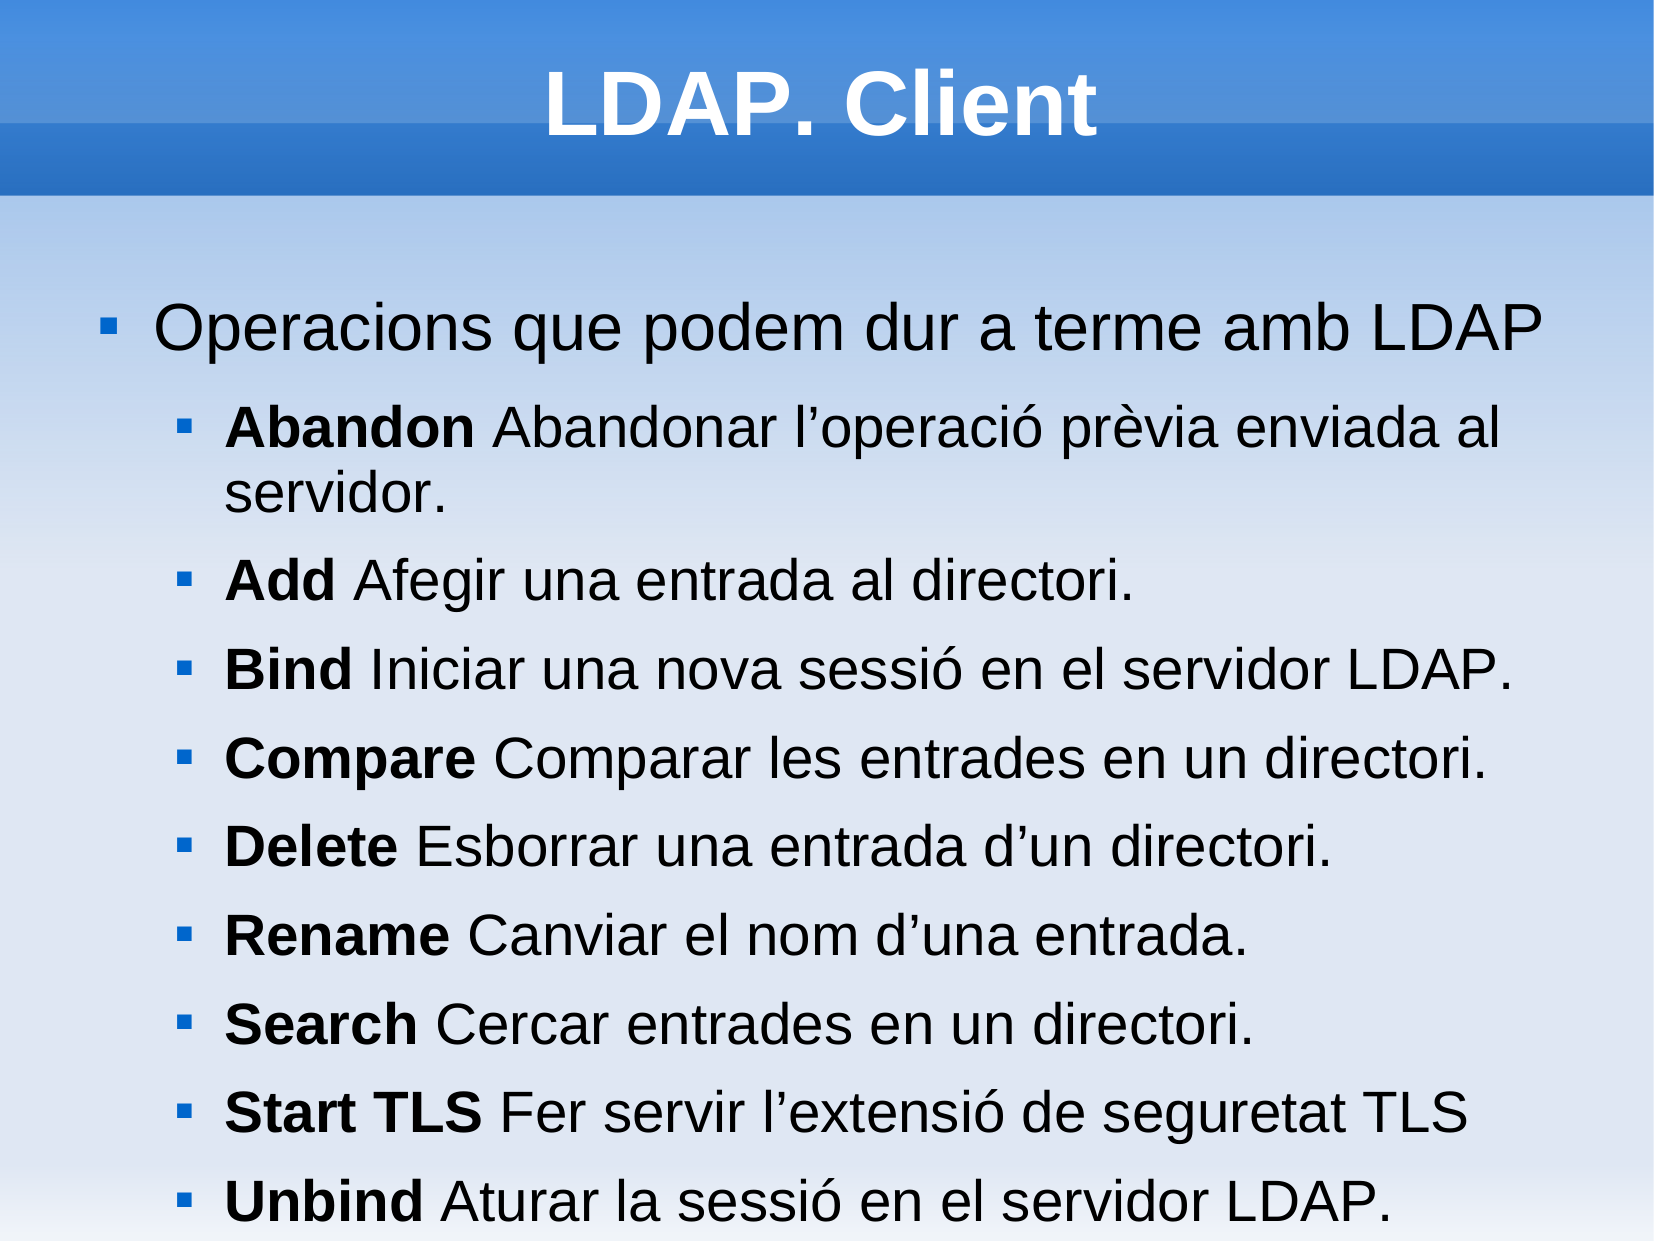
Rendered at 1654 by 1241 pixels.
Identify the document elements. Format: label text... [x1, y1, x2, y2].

picture [0, 0, 1654, 1241]
title LDAP. Client [76, 0, 1565, 208]
list Operacions que podem dur a terme amb LDAP Abandon Abandonar l’operació prèvia enviada al servidor. Add Afegir una entrada al directori. Bind Iniciar una nova sessió en el servidor LDAP. Compare Comparar les entrades en un directori. Delete Esborrar una entrada d’un directori. Rename Canviar el nom d’una entrada. Search Cercar entrades en un directori. Start TLS Fer servir l’extensió de seguretat TLS Unbind Aturar la sessió en el servidor LDAP. [82, 290, 1571, 1234]
